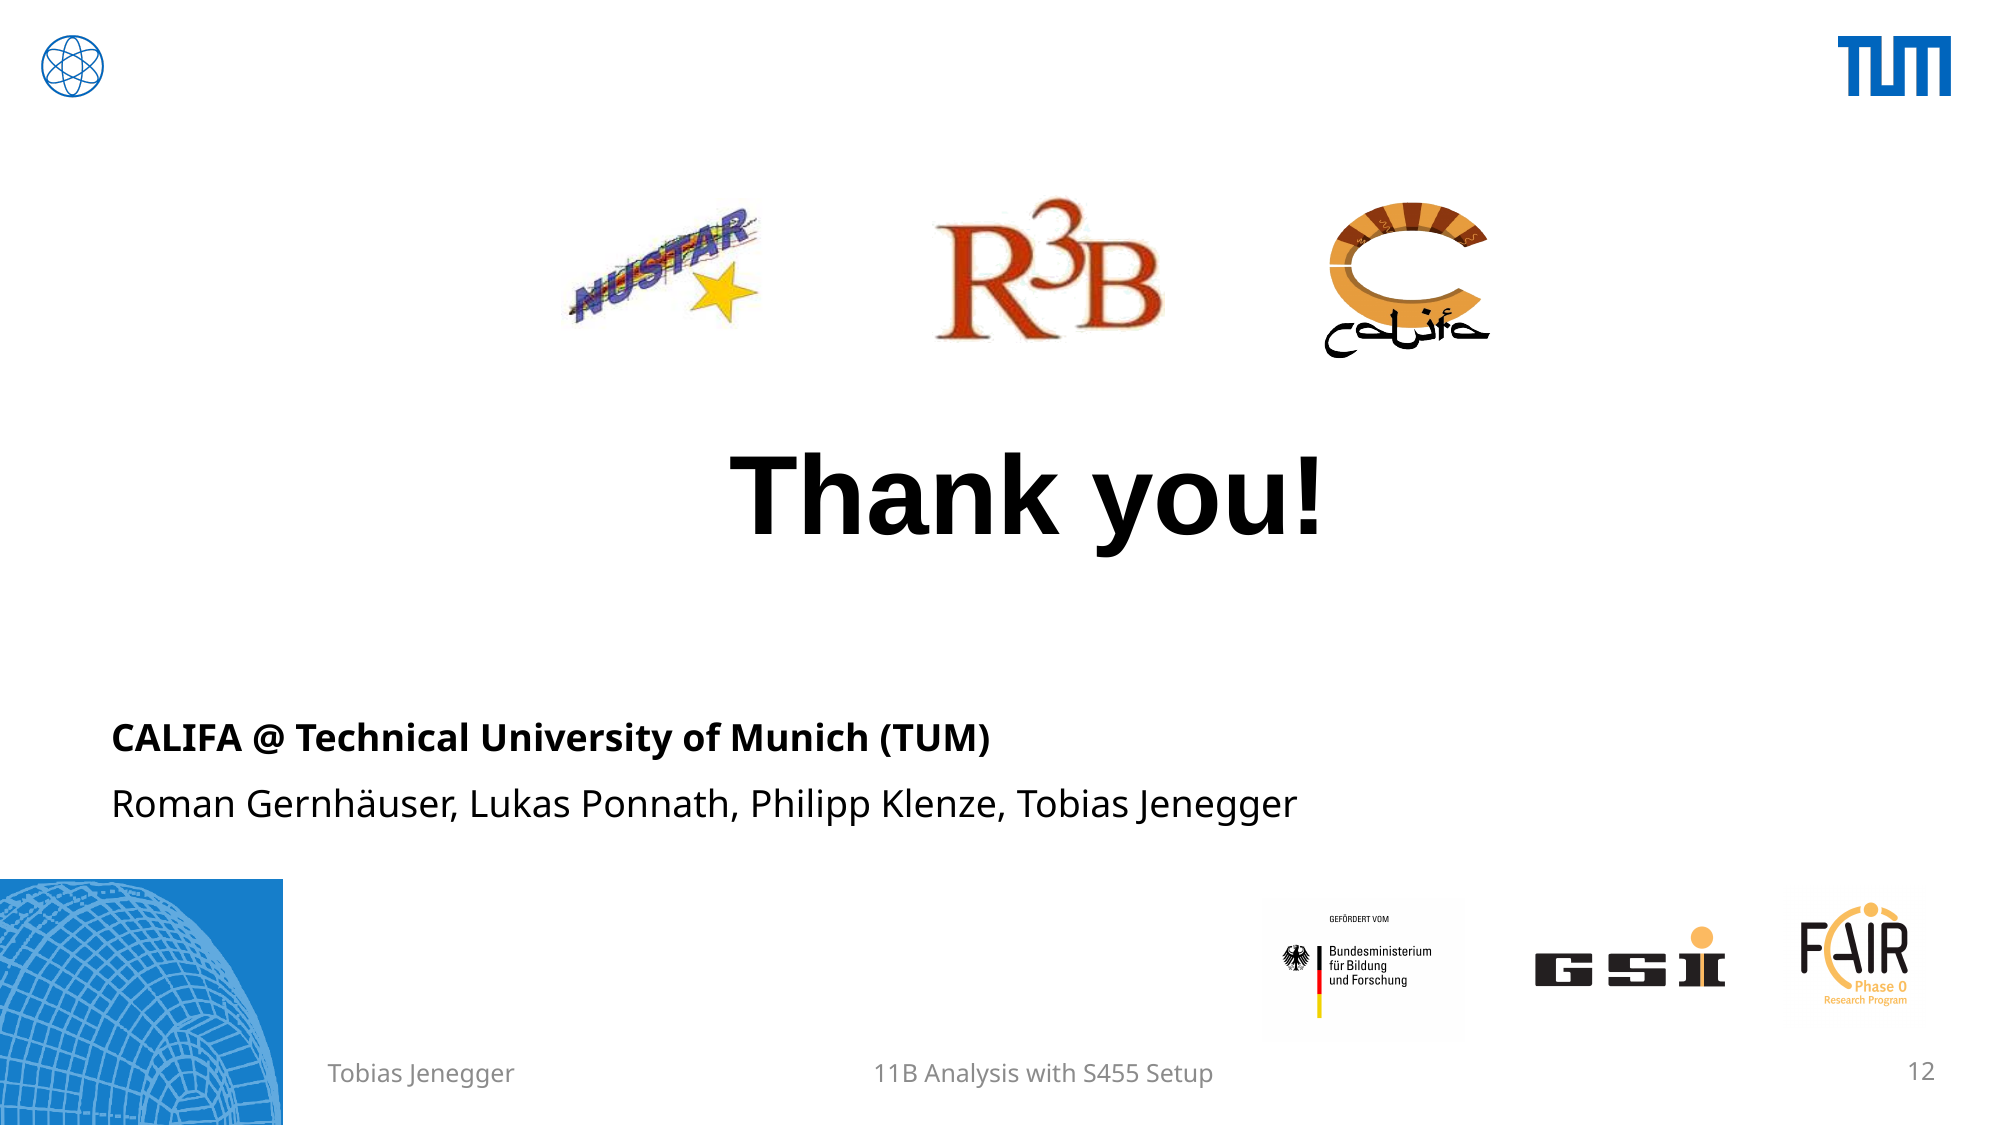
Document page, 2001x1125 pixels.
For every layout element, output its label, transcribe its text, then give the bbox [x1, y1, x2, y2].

picture [1262, 898, 1465, 1042]
picture [0, 879, 283, 1125]
text_box Thank you! [714, 425, 1412, 566]
list CALIFA @ Technical University of Munich (TUM) Roman Gernhäuser, Lukas Ponnath, Philipp Klenze, Tobias Jenegger [96, 113, 1910, 990]
picture [1838, 36, 1951, 96]
footer 11B Analysis with S455 Setup [662, 1042, 1425, 1103]
slide_number Tobias Jenegger [312, 1042, 588, 1103]
picture [932, 194, 1165, 343]
slide_number <number> [1500, 1042, 1951, 1103]
picture [1322, 198, 1495, 362]
picture [1489, 915, 1772, 1009]
picture [1783, 885, 1926, 1028]
picture [561, 198, 775, 350]
picture [36, 30, 108, 101]
